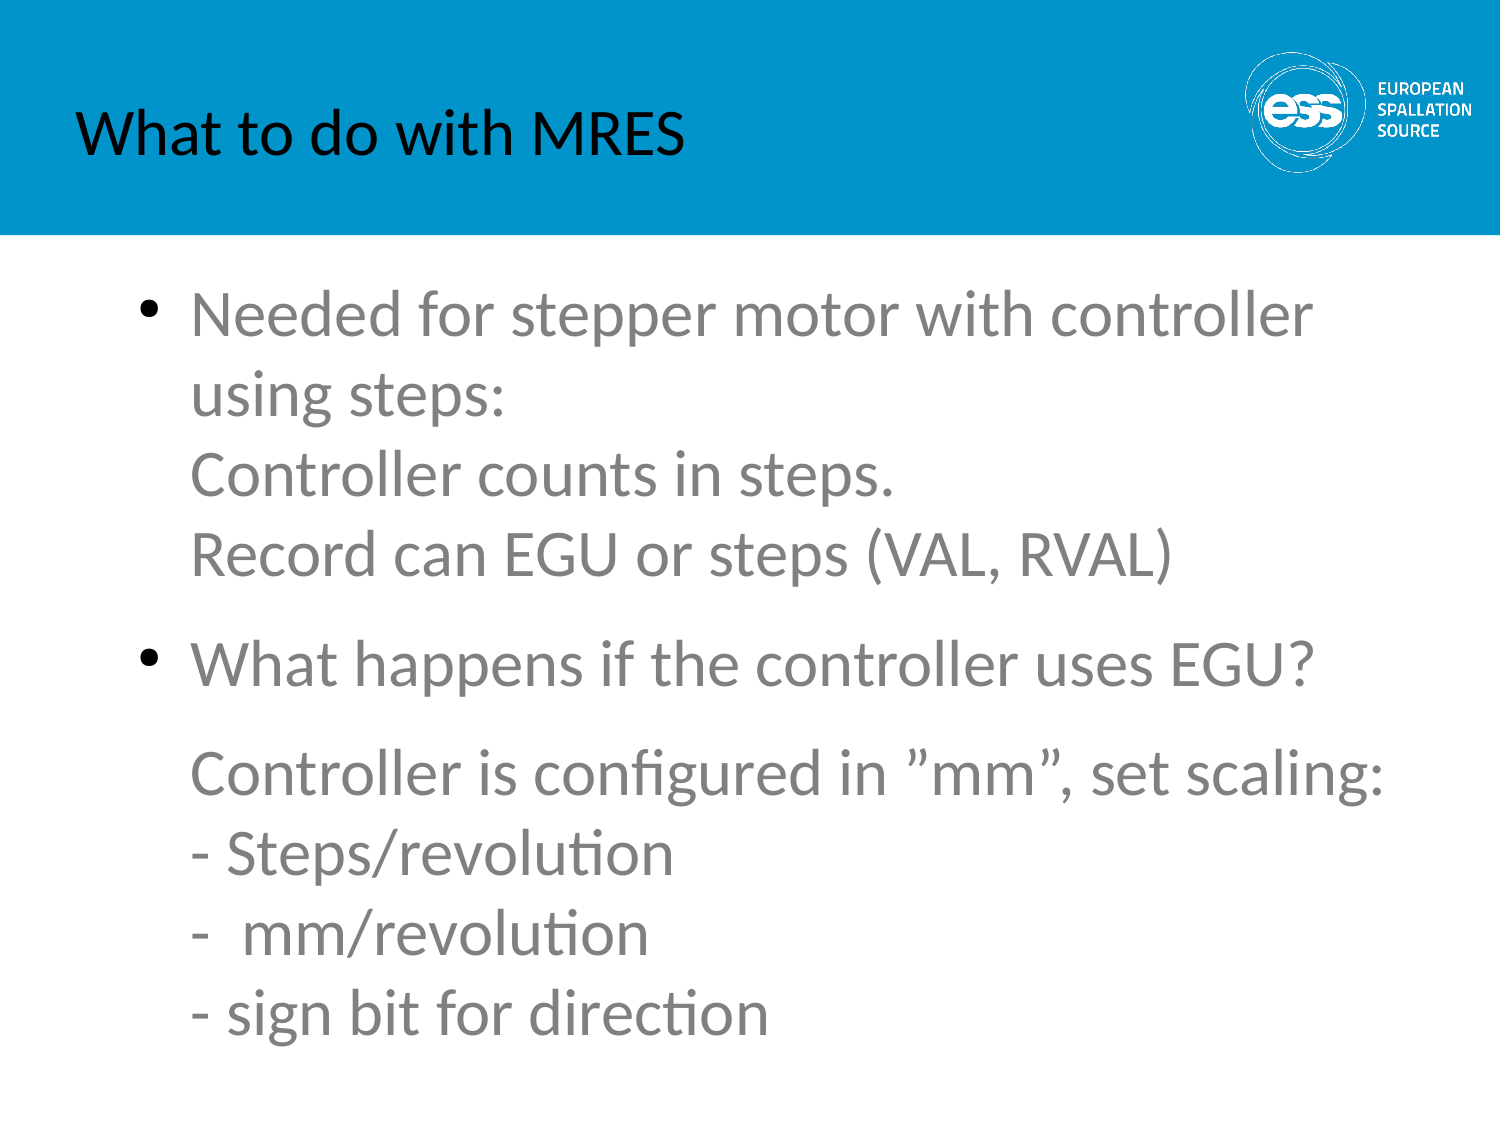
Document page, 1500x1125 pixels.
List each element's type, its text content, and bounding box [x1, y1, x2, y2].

picture [1379, 83, 1385, 94]
picture [1432, 125, 1438, 136]
picture [1264, 94, 1342, 127]
picture [1454, 83, 1458, 94]
picture [1398, 109, 1406, 115]
picture [1389, 104, 1393, 115]
picture [1422, 125, 1428, 134]
picture [1443, 86, 1450, 93]
picture [1436, 104, 1444, 115]
title What to do with MRES [75, 45, 1247, 233]
picture [1423, 83, 1430, 94]
picture [1400, 83, 1407, 94]
list Needed for stepper motor with controller using steps: Controller counts in steps. Record can EGU or steps (VAL, RVAL) What happens if the controller uses EGU? Controller is configured in ”mm”, set scaling: - Steps/revolution - mm/revolution - sign bit for direction [105, 262, 1456, 1005]
picture [1418, 104, 1423, 115]
picture [1409, 104, 1415, 115]
